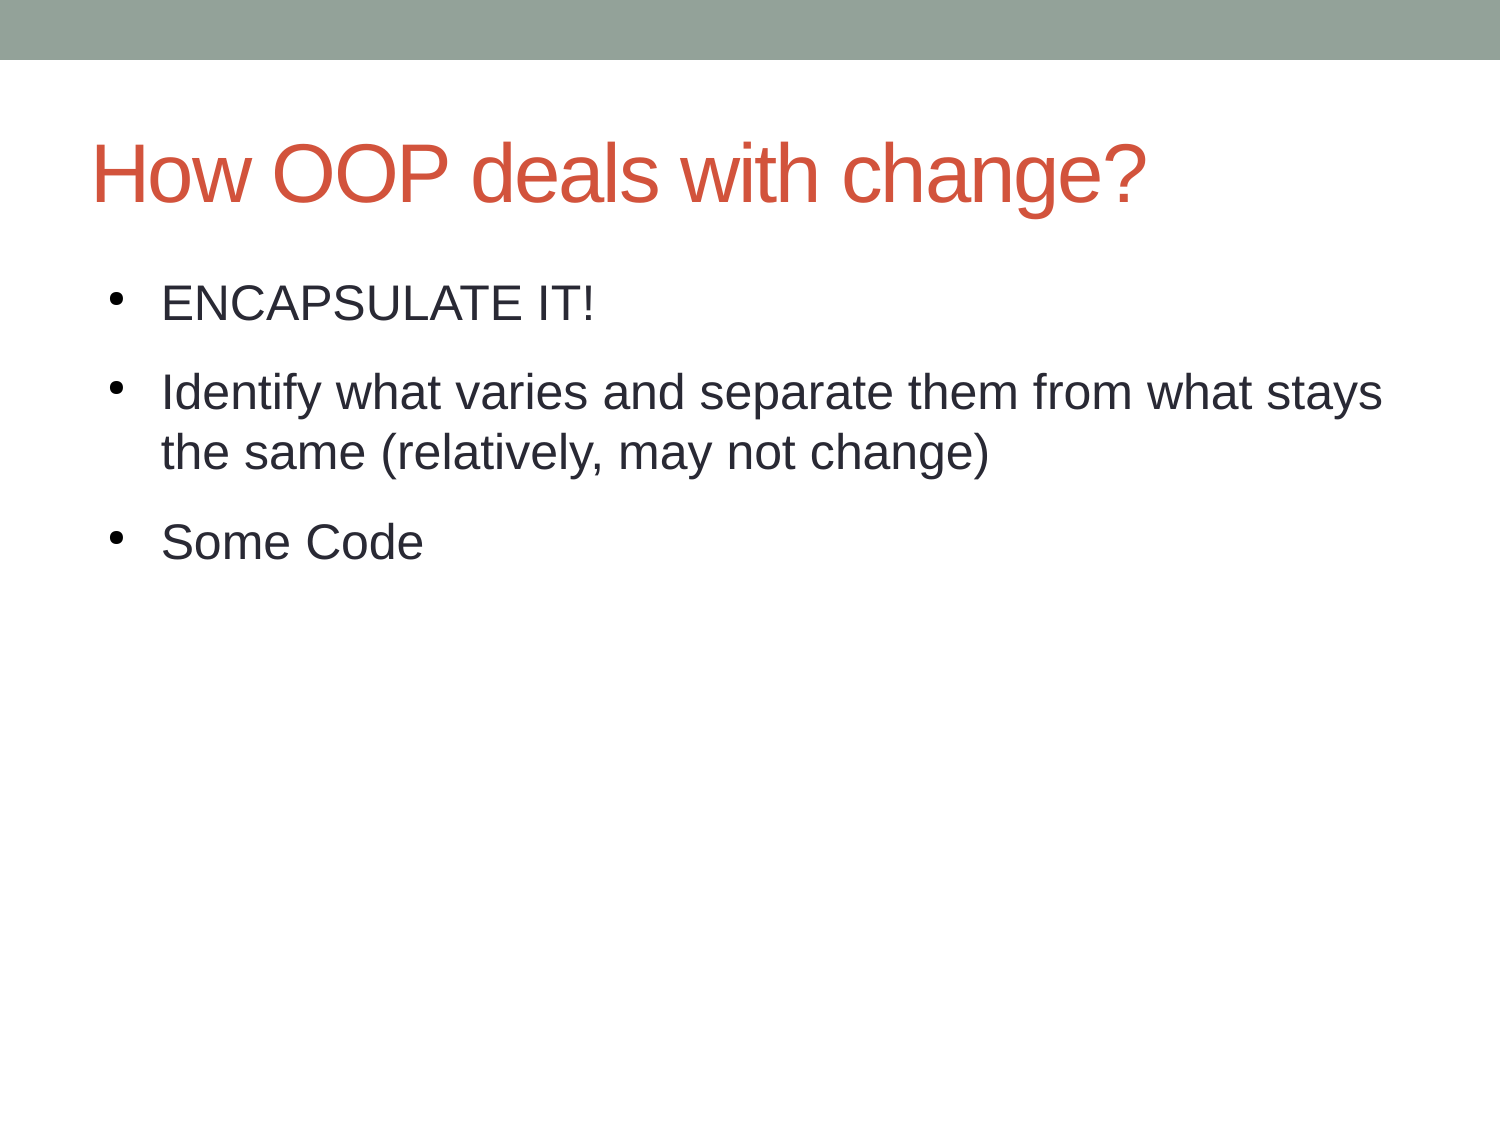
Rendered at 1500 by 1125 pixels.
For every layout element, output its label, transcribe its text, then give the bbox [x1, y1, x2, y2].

title How OOP deals with change? [75, 87, 1425, 250]
list ENCAPSULATE IT! Identify what varies and separate them from what stays the same (relatively, may not change) Some Code [75, 262, 1425, 1063]
